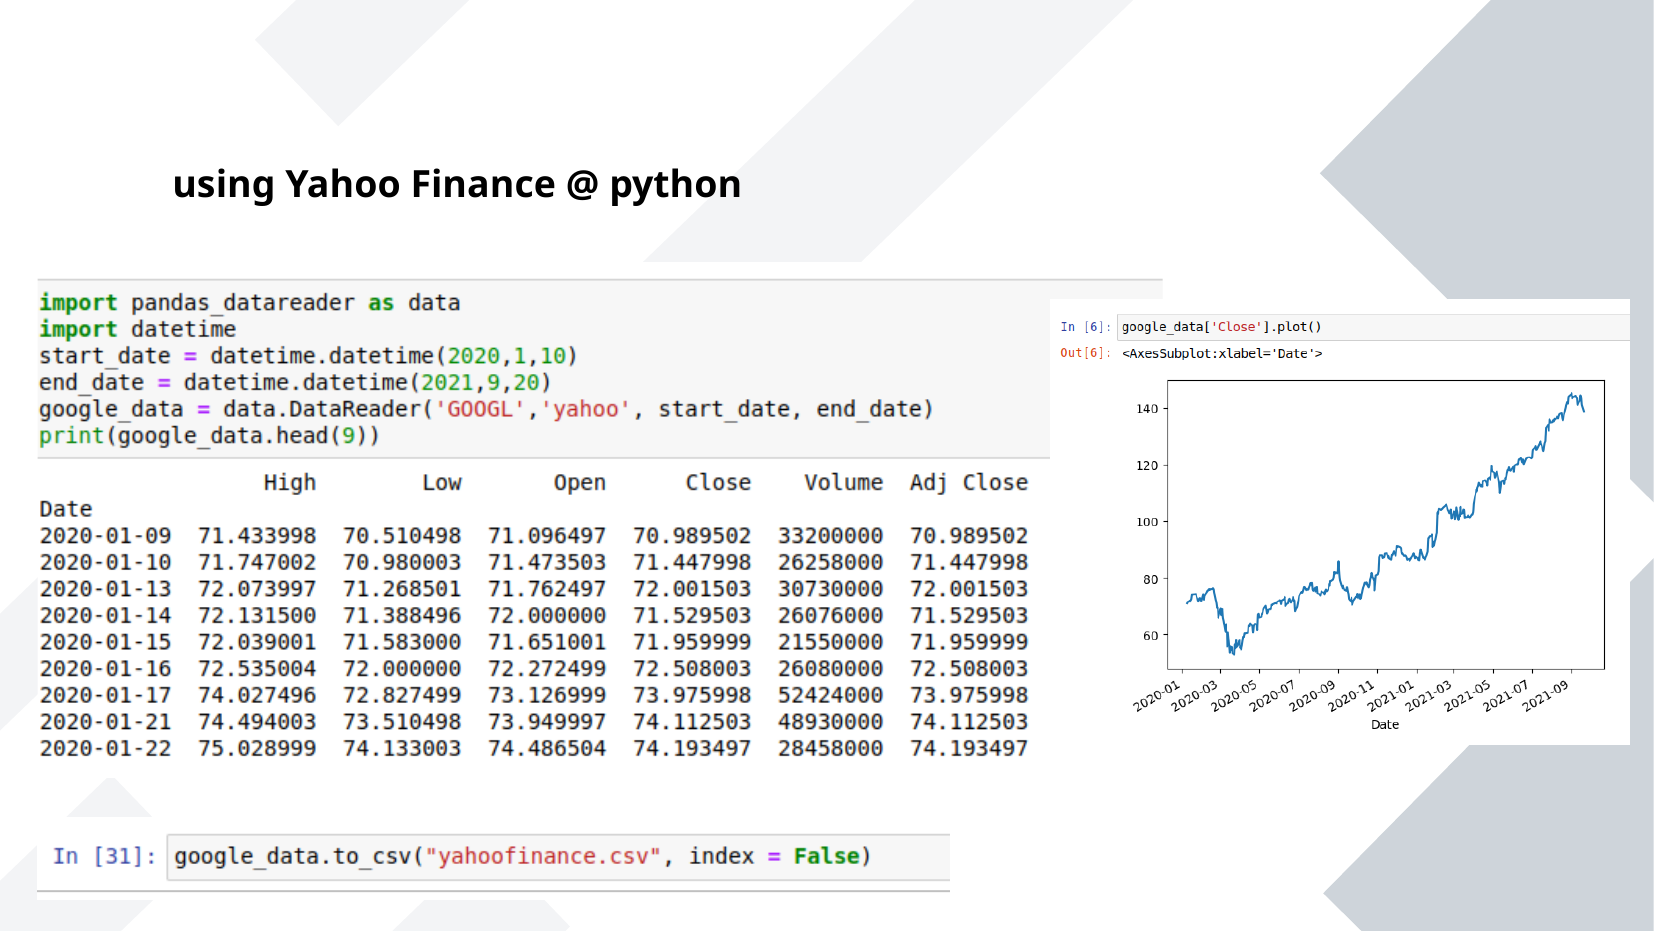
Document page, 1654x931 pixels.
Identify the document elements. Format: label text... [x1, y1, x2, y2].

text_box using Yahoo Finance @ python [157, 150, 1201, 272]
picture [37, 817, 950, 901]
picture [37, 262, 1630, 779]
